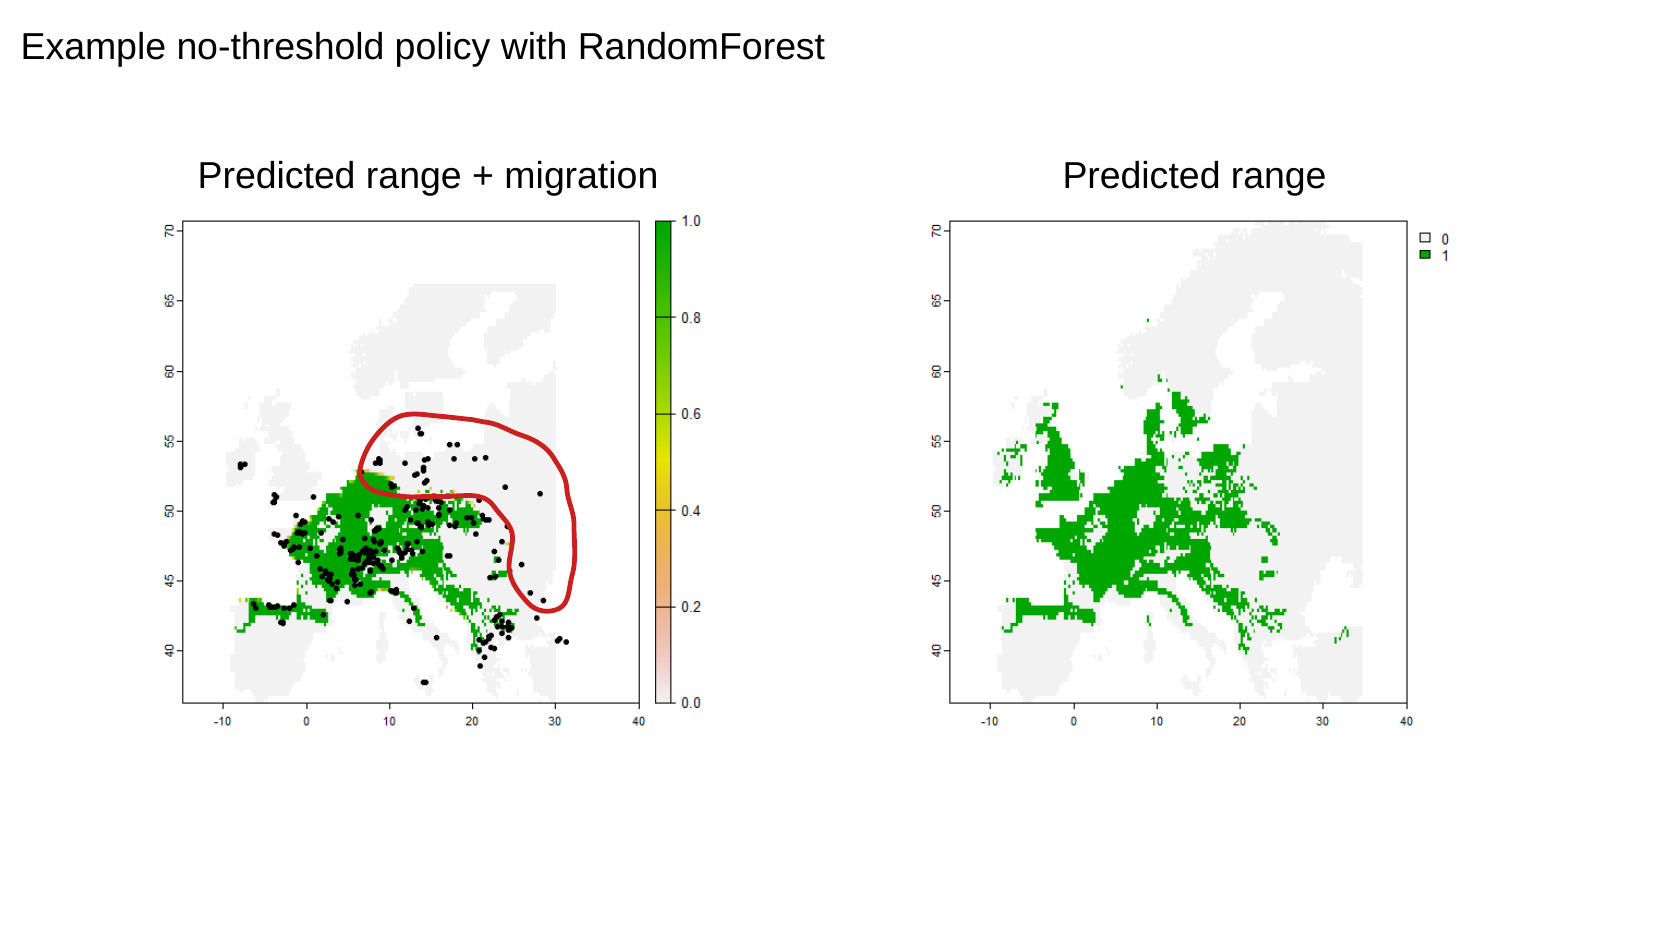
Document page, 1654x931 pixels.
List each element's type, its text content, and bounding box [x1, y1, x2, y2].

text_box Predicted range + migration [177, 147, 680, 207]
text_box Example no-threshold policy with RandomForest [5, 17, 951, 77]
text_box Predicted range [1009, 147, 1379, 207]
picture [885, 177, 1556, 768]
picture [118, 177, 788, 768]
